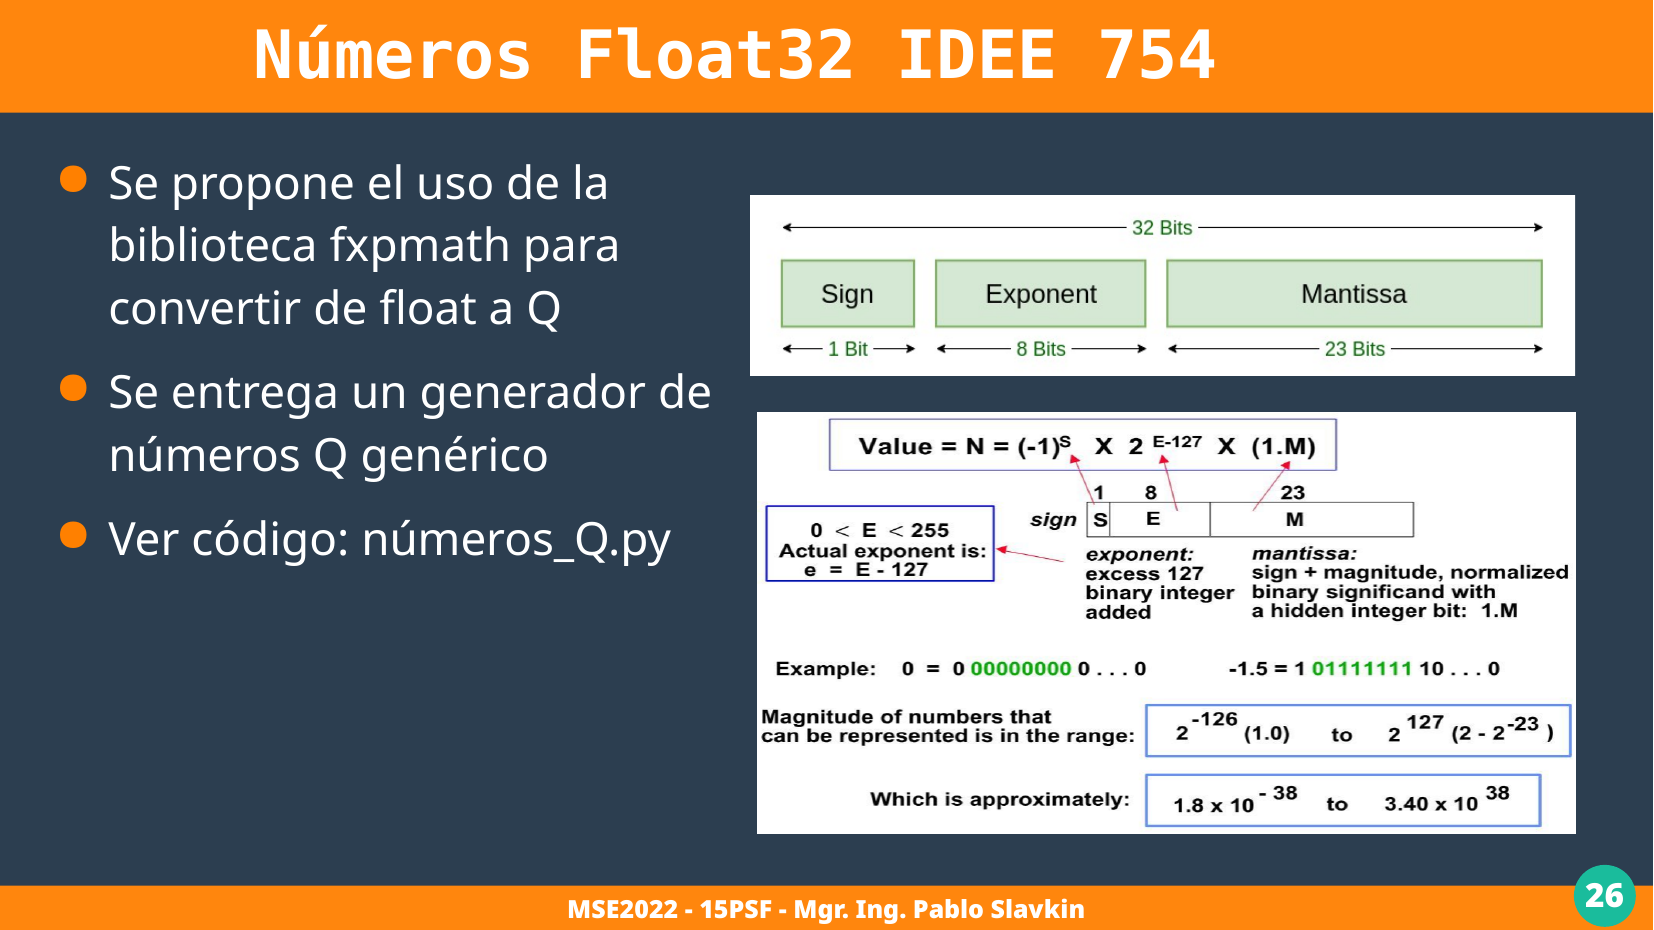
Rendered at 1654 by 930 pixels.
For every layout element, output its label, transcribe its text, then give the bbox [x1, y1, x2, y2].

title Números Float32 IDEE 754 [253, 16, 1653, 113]
picture [757, 412, 1576, 834]
list Se propone el uso de la biblioteca fxpmath para convertir de float a Q Se entrega un generador de números Q genérico Ver código: números_Q.py [37, 150, 751, 863]
picture [751, 195, 1576, 376]
